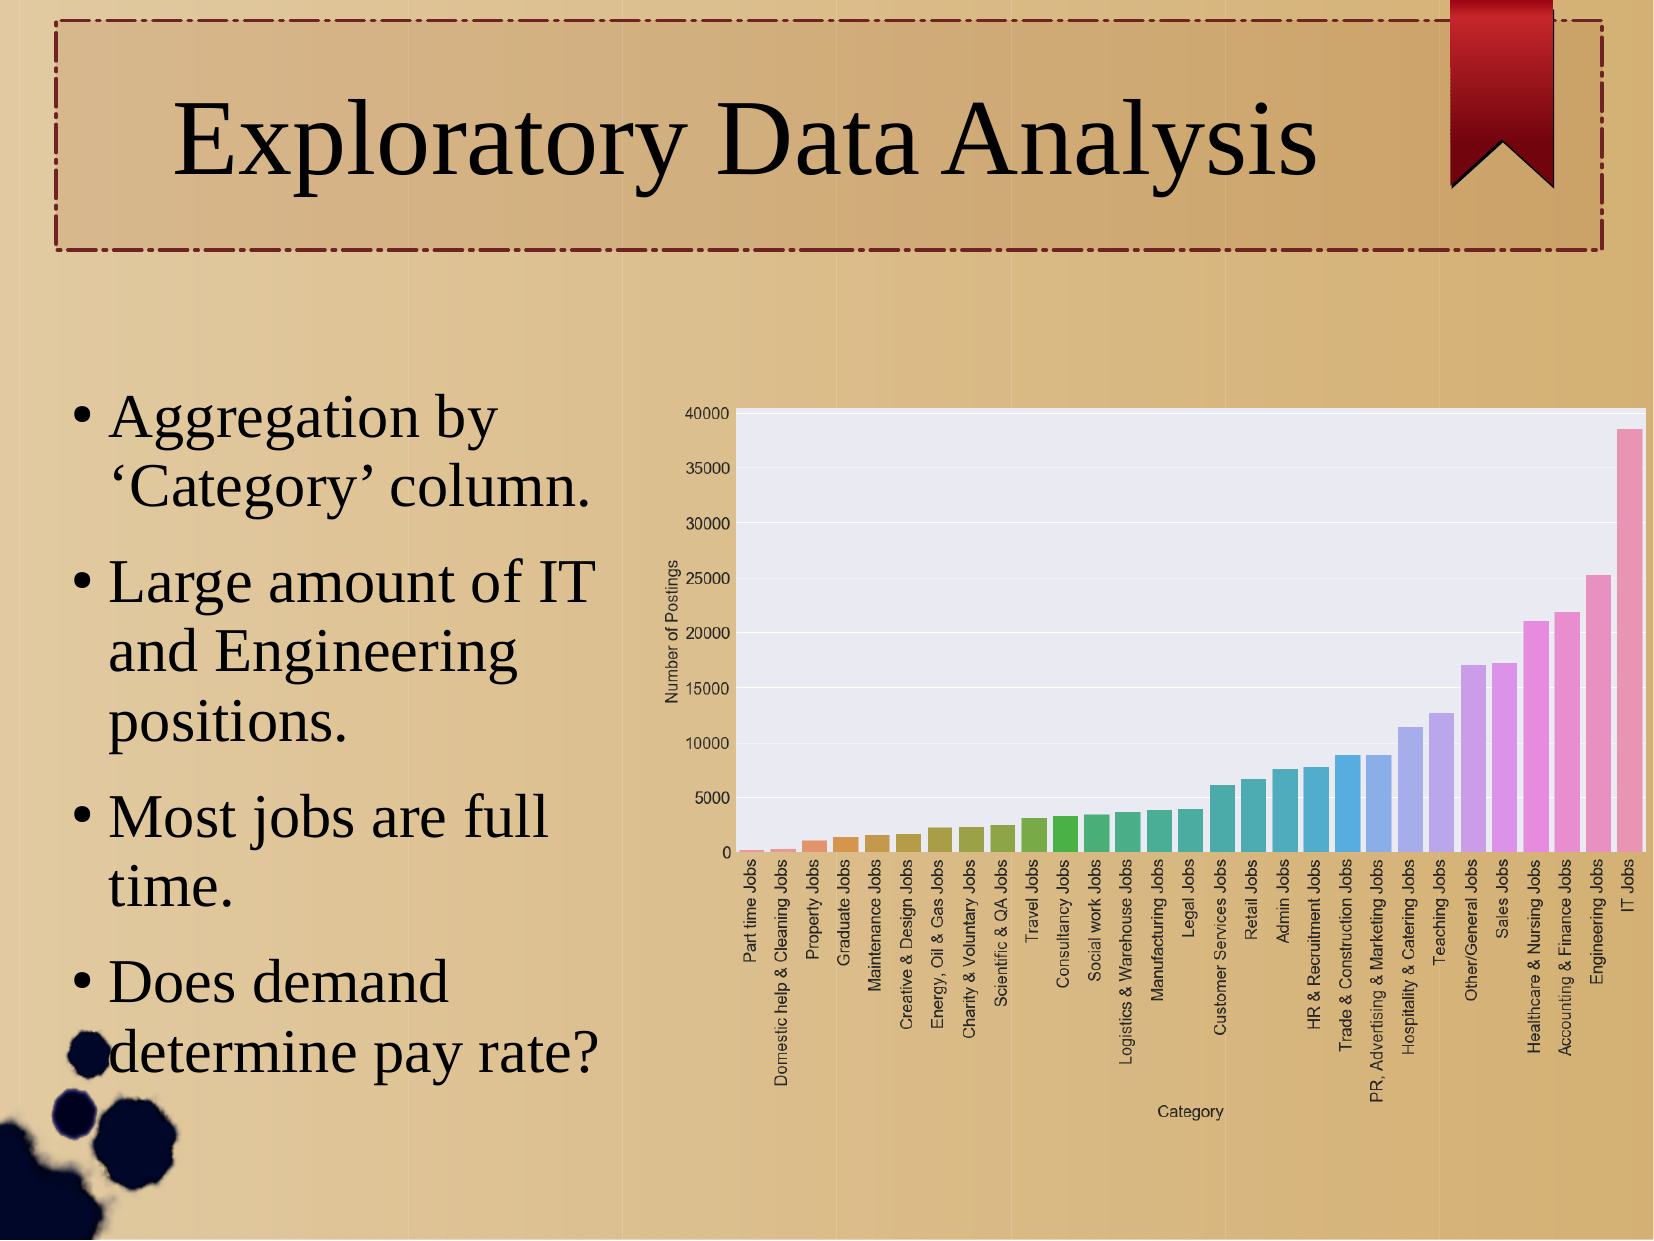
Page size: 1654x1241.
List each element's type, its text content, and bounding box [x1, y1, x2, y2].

picture [660, 401, 1651, 1125]
list Aggregation by ‘Category’ column. Large amount of IT and Engineering positions. Most jobs are full time. Does demand determine pay rate? [59, 381, 630, 1105]
title Exploratory Data Analysis [82, 47, 1412, 229]
